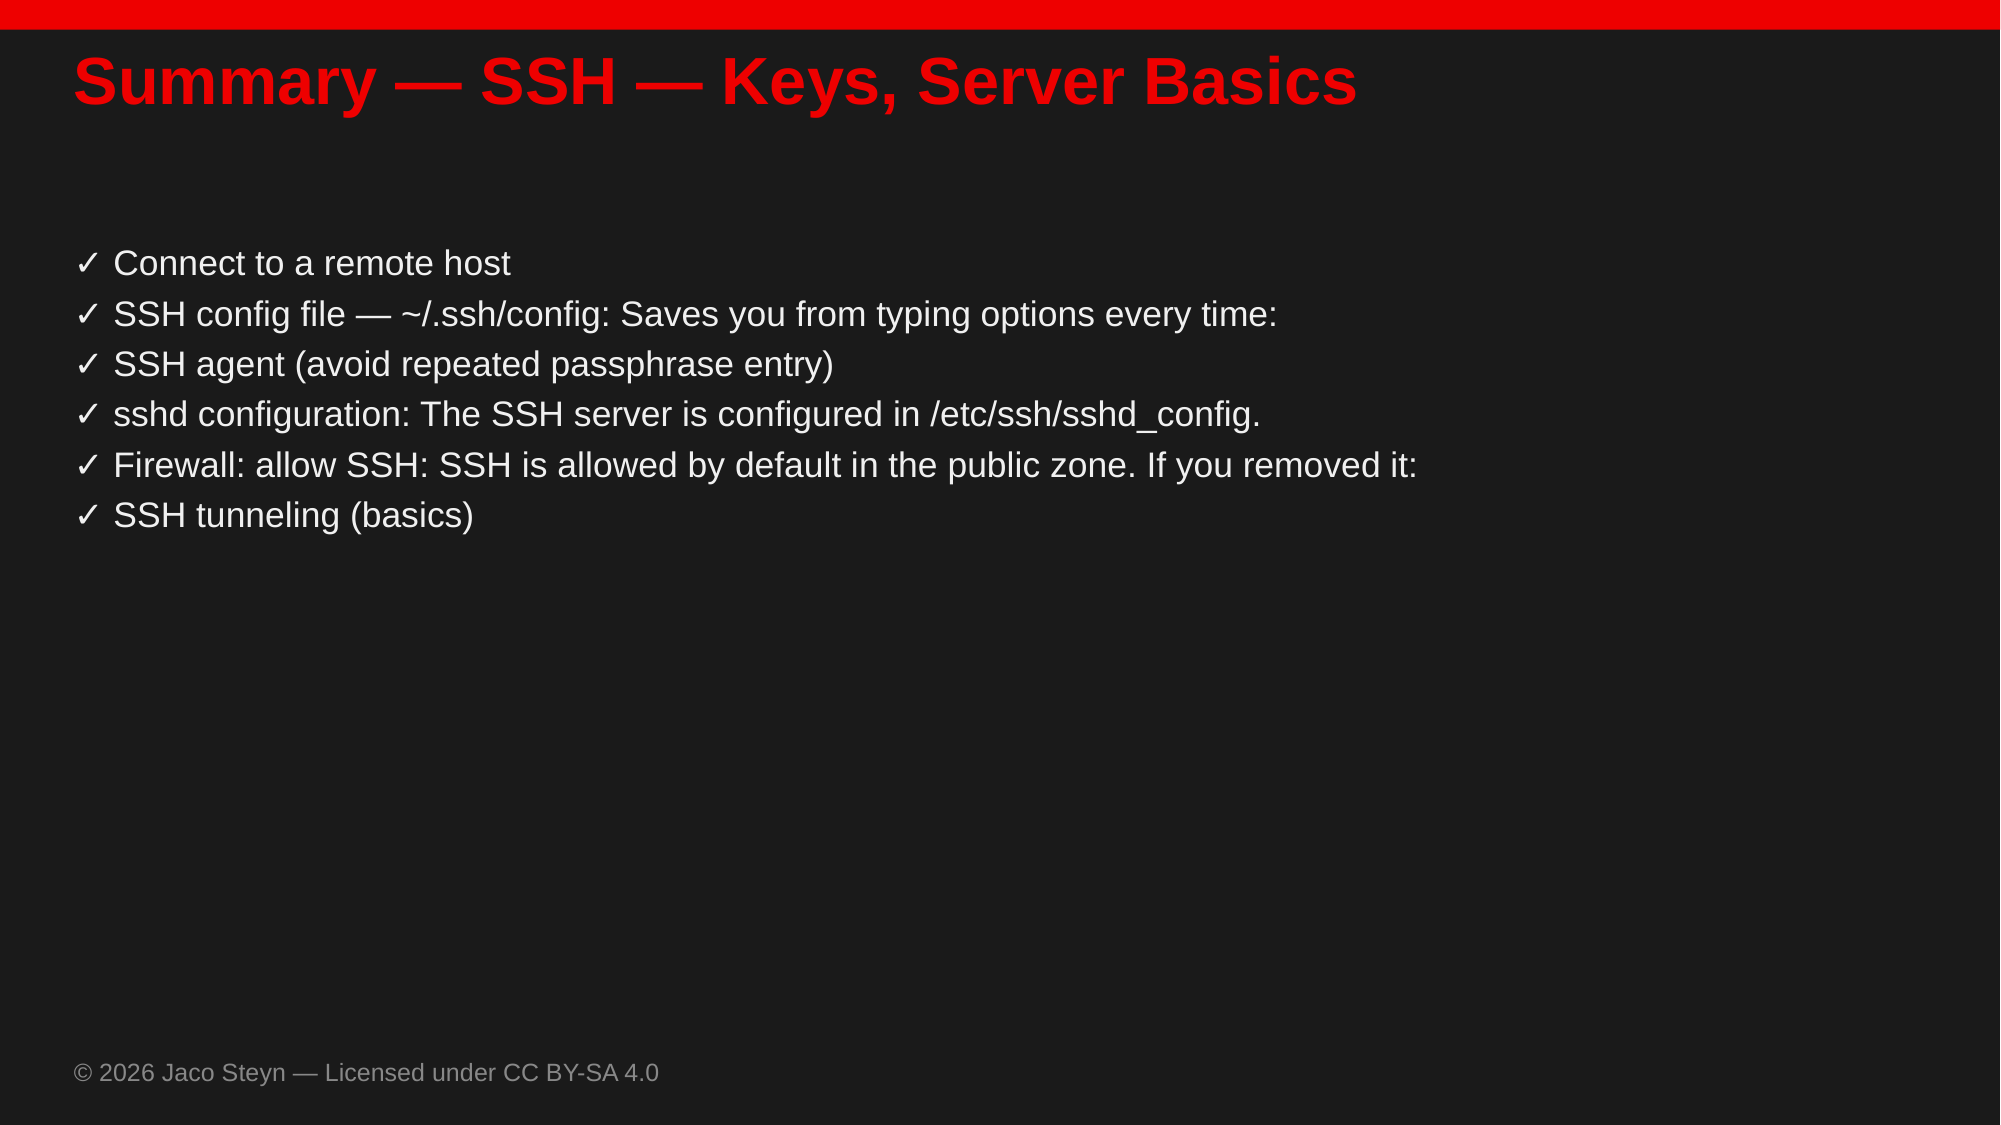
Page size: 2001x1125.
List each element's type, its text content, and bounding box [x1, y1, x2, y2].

text_box [0, 0, 2001, 30]
text_box Summary — SSH — Keys, Server Basics [59, 36, 1942, 208]
text_box © 2026 Jaco Steyn — Licensed under CC BY-SA 4.0 [59, 1051, 1942, 1093]
text_box ✓ Connect to a remote host ✓ SSH config file — ~/.ssh/config: Saves you from typing options every time: ✓ SSH agent (avoid repeated passphrase entry) ✓ sshd configuration: The SSH server is configured in /etc/ssh/sshd_config. ✓ Firewall: allow SSH: SSH is allowed by default in the public zone. If you removed it: ✓ SSH tunneling (basics) [59, 236, 1942, 1037]
